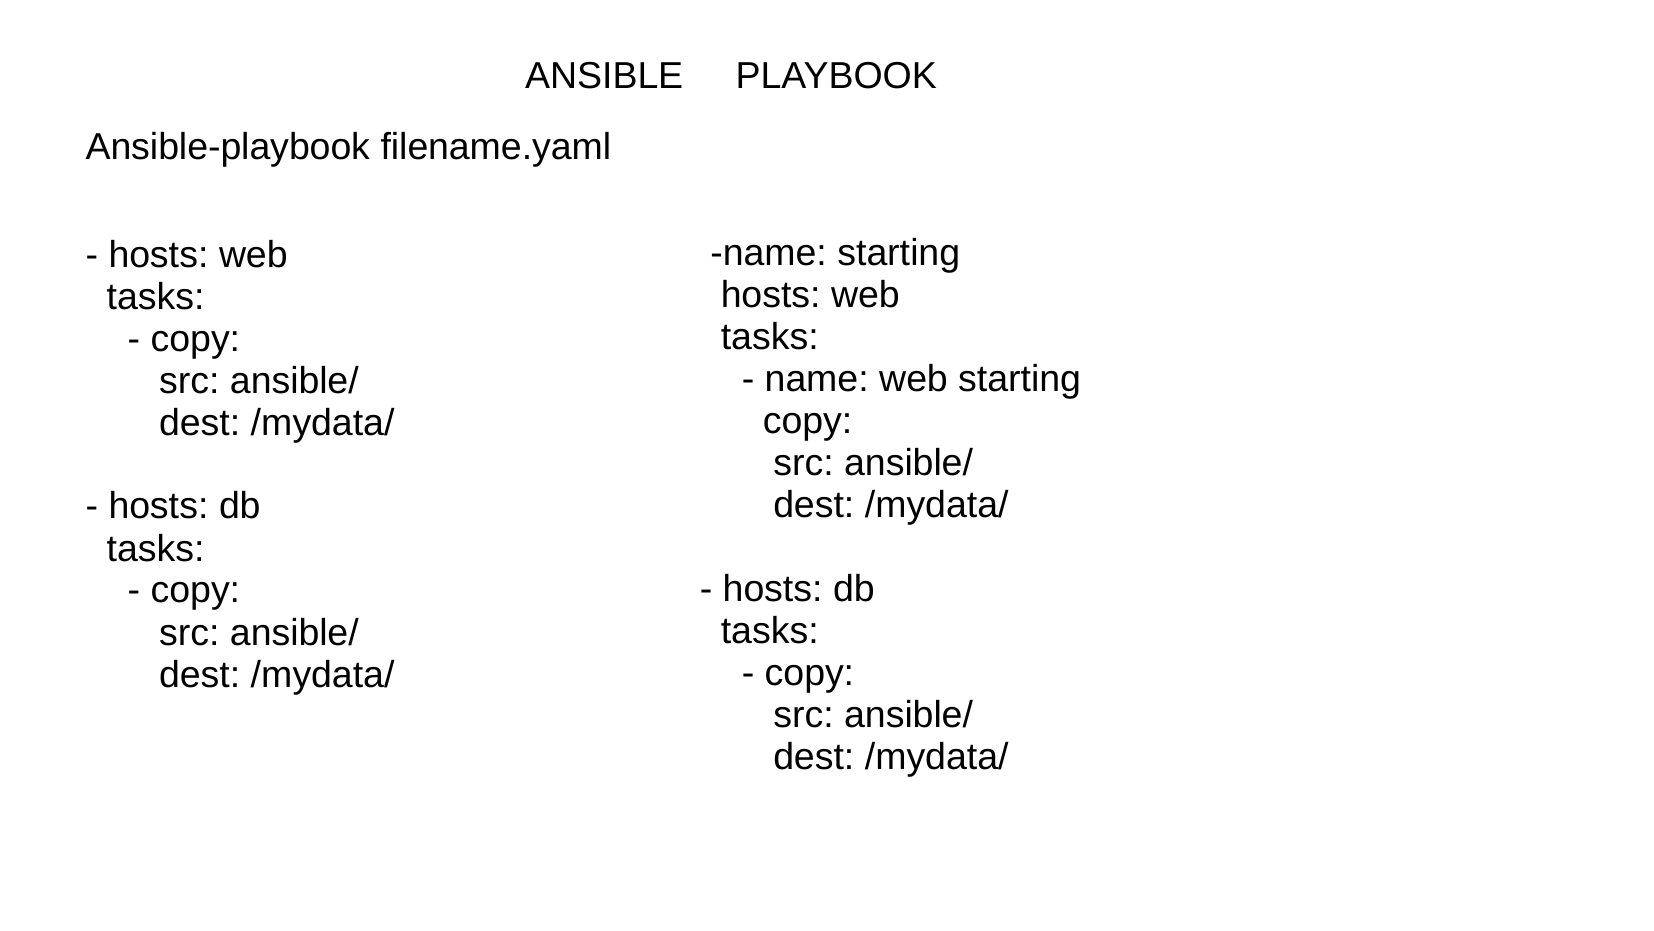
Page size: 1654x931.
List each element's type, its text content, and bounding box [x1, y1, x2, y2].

text_box ANSIBLE PLAYBOOK [248, 47, 1477, 105]
text_box - hosts: web tasks: - copy: src: ansible/ dest: /mydata/ - hosts: db tasks: - copy: src: ansible/ dest: /mydata/ [70, 141, 1583, 871]
text_box Ansible-playbook filename.yaml [70, 118, 886, 175]
text_box -name: starting hosts: web tasks: - name: web starting copy: src: ansible/ dest: /mydata/ - hosts: db tasks: - copy: src: ansible/ dest: /mydata/ [685, 224, 1560, 786]
